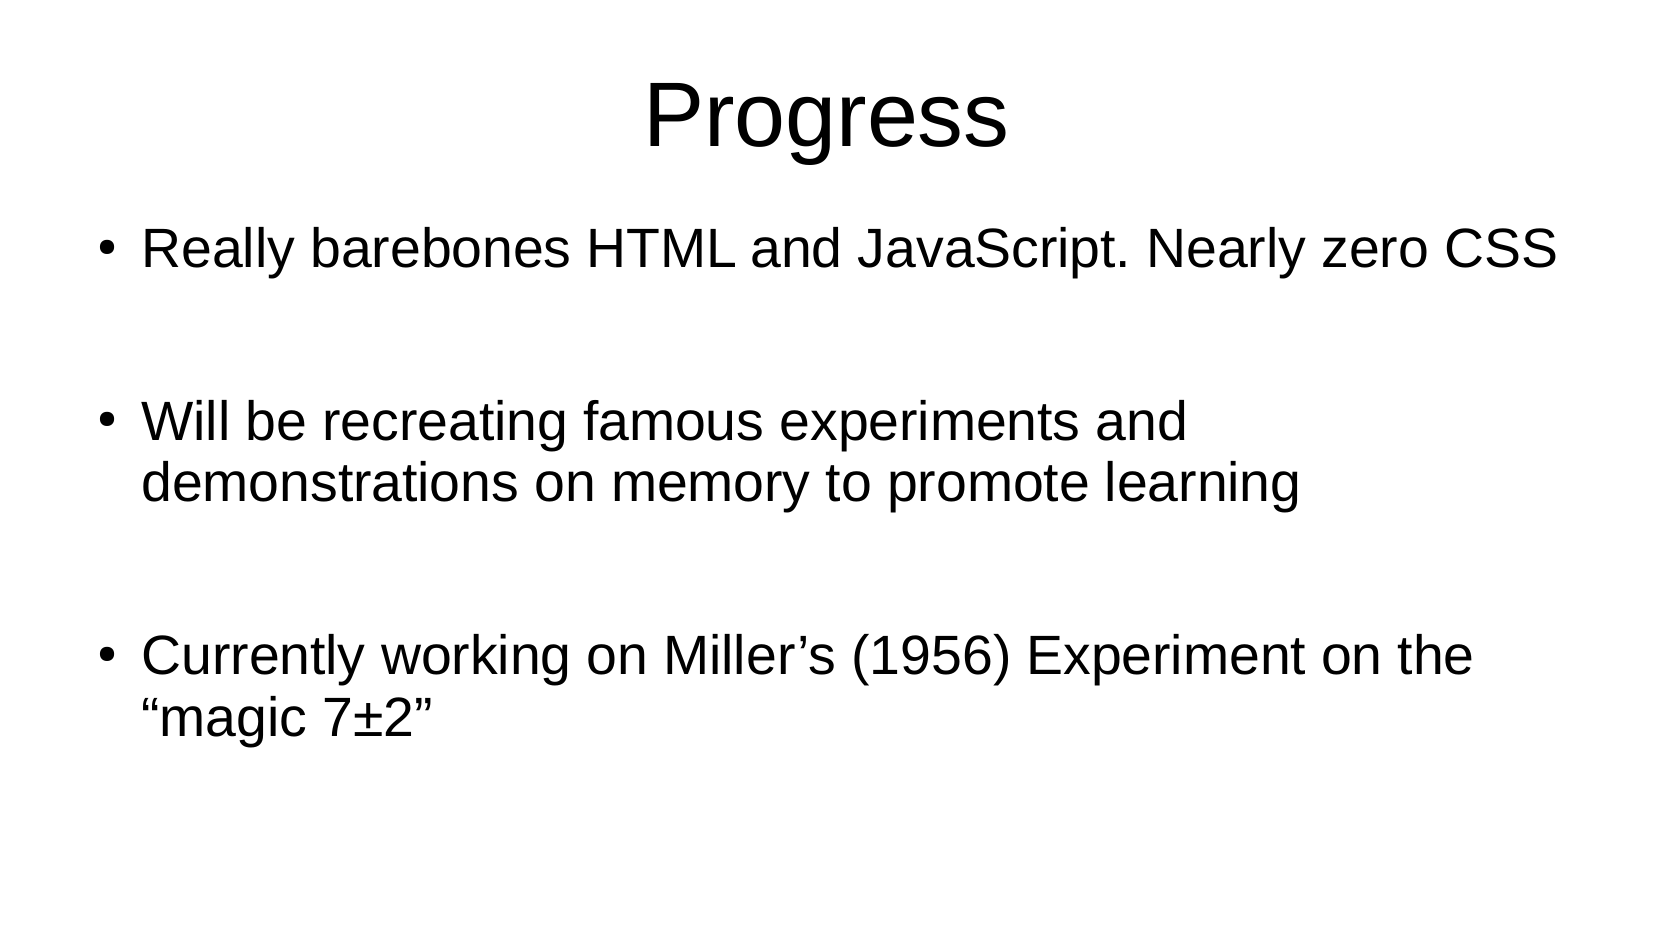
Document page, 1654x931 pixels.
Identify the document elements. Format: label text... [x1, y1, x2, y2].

title Progress [82, 37, 1571, 193]
list Really barebones HTML and JavaScript. Nearly zero CSS Will be recreating famous experiments and demonstrations on memory to promote learning Currently working on Miller’s (1956) Experiment on the “magic 7±2” [82, 217, 1571, 758]
